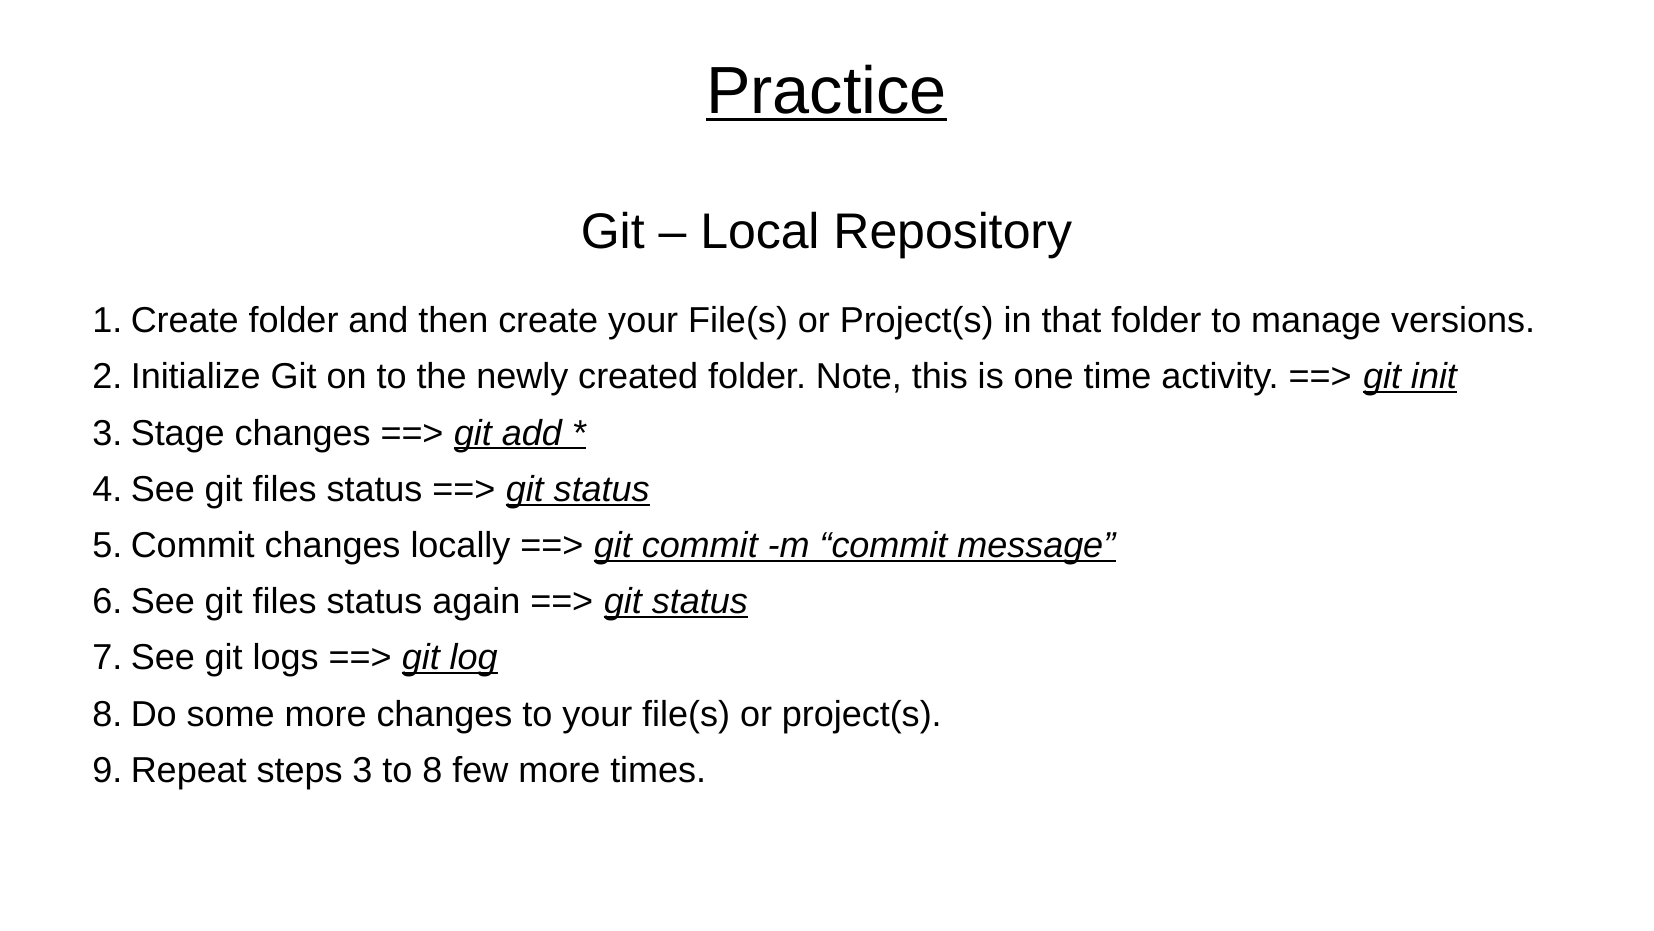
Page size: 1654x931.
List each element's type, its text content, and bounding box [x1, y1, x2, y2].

list Create folder and then create your File(s) or Project(s) in that folder to manage versions. Initialize Git on to the newly created folder. Note, this is one time activity. ==> git init Stage changes ==> git add * See git files status ==> git status Commit changes locally ==> git commit -m “commit message” See git files status again ==> git status See git logs ==> git log Do some more changes to your file(s) or project(s). Repeat steps 3 to 8 few more times. [82, 300, 1571, 840]
title Practice Git – Local Repository [82, 53, 1571, 259]
